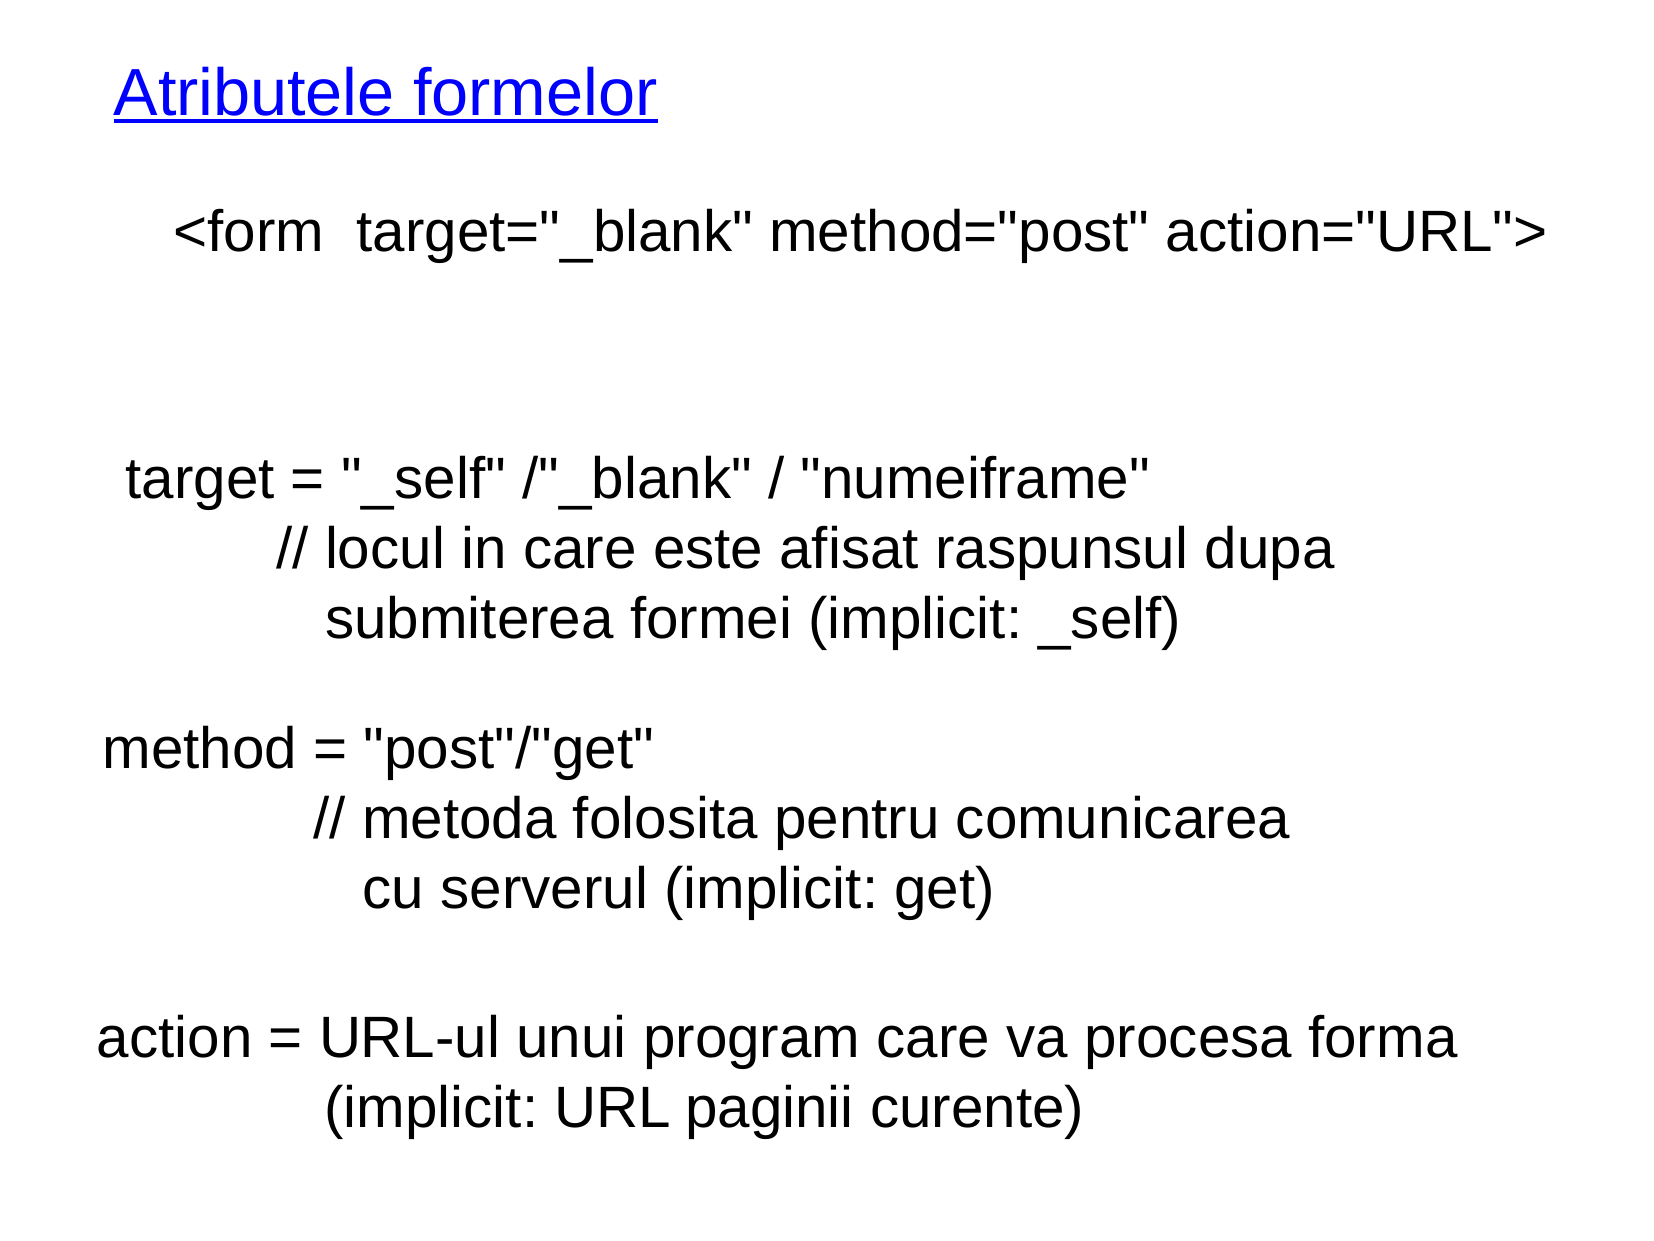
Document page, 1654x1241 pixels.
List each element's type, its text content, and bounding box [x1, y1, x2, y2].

text_box target = "_self" /"_blank" / "numeiframe" // locul in care este afisat raspunsul dupa submiterea formei (implicit: _self) [82, 433, 1368, 658]
text_box action = URL-ul unui program care va procesa forma (implicit: URL paginii curente) [82, 991, 1474, 1147]
text_box method = "post"/"get" // metoda folosita pentru comunicarea cu serverul (implicit: get) [87, 702, 1323, 928]
text_box <form target="_blank" method="post" action="URL"> [158, 185, 1581, 271]
text_box Atributele formelor [98, 41, 673, 137]
